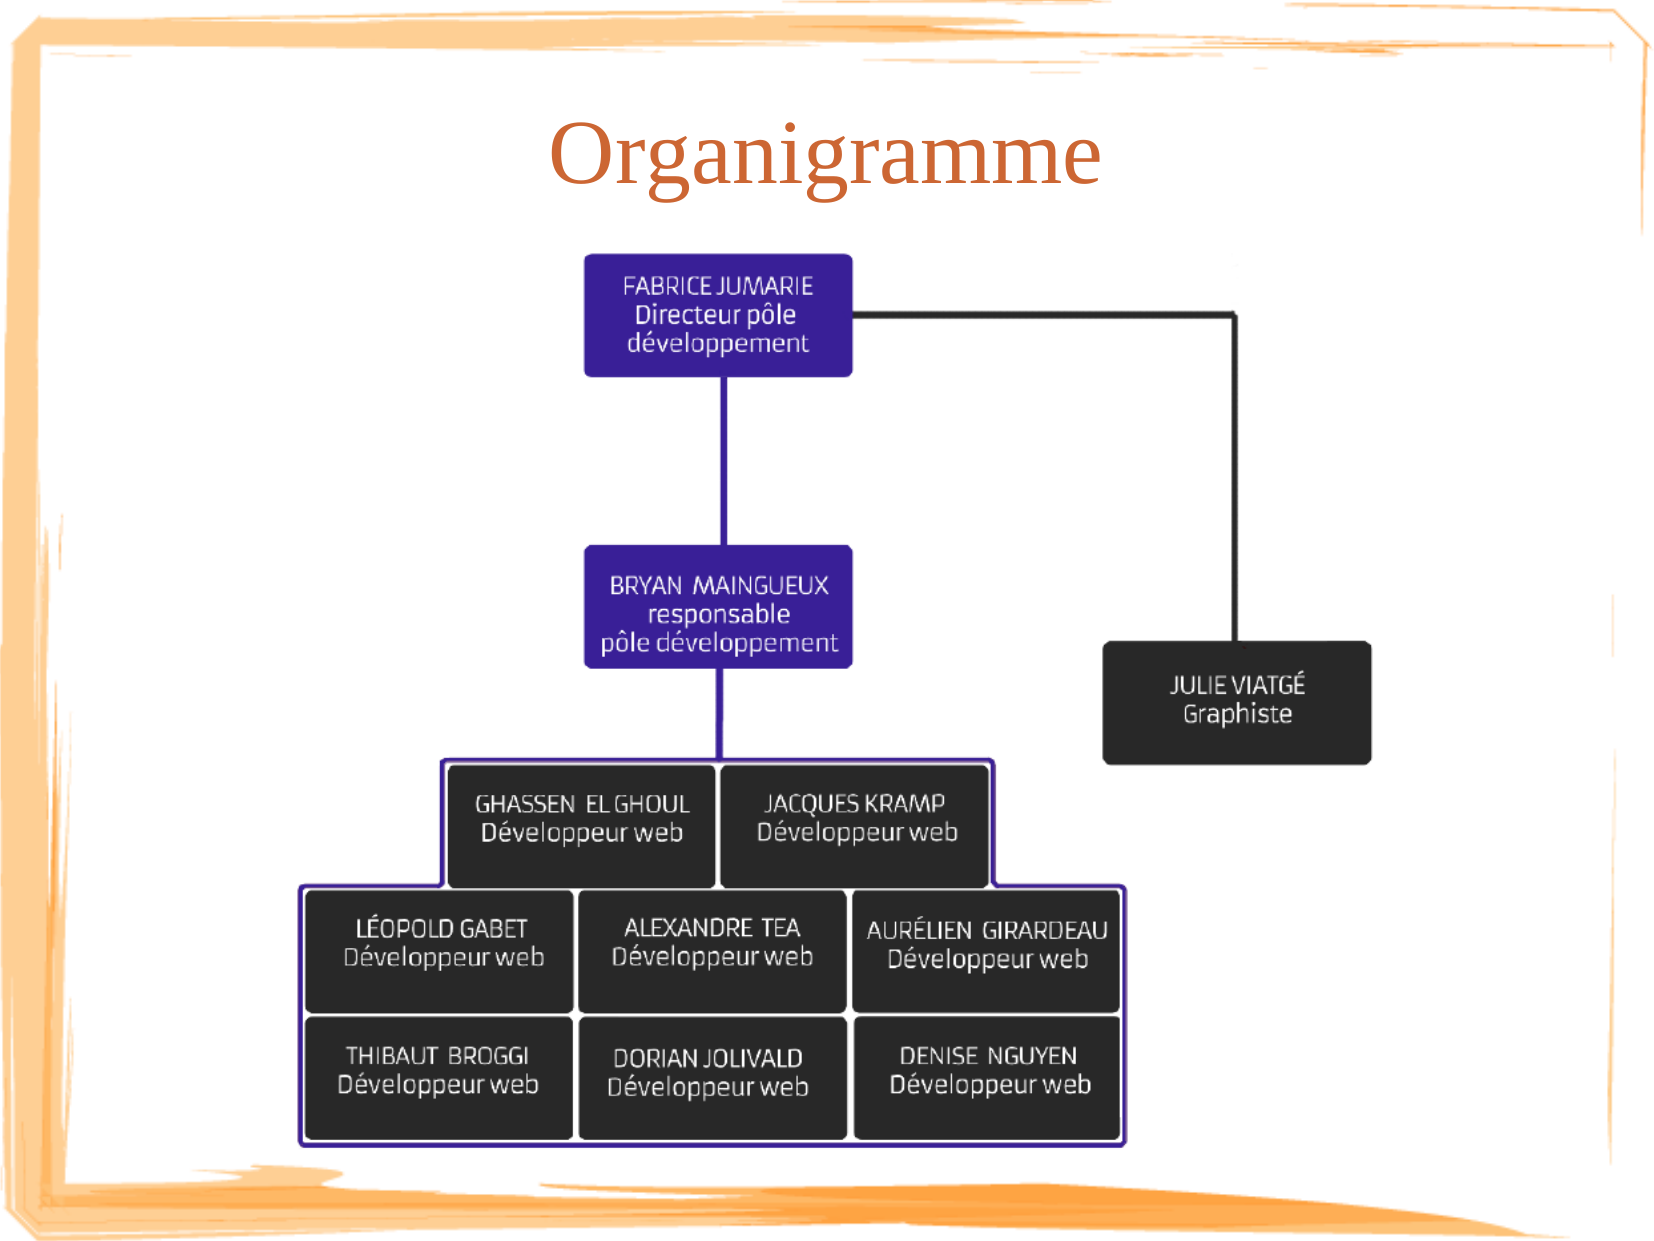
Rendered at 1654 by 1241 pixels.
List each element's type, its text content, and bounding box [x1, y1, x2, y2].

picture [0, 0, 1654, 1241]
title Organigramme [82, 49, 1571, 257]
